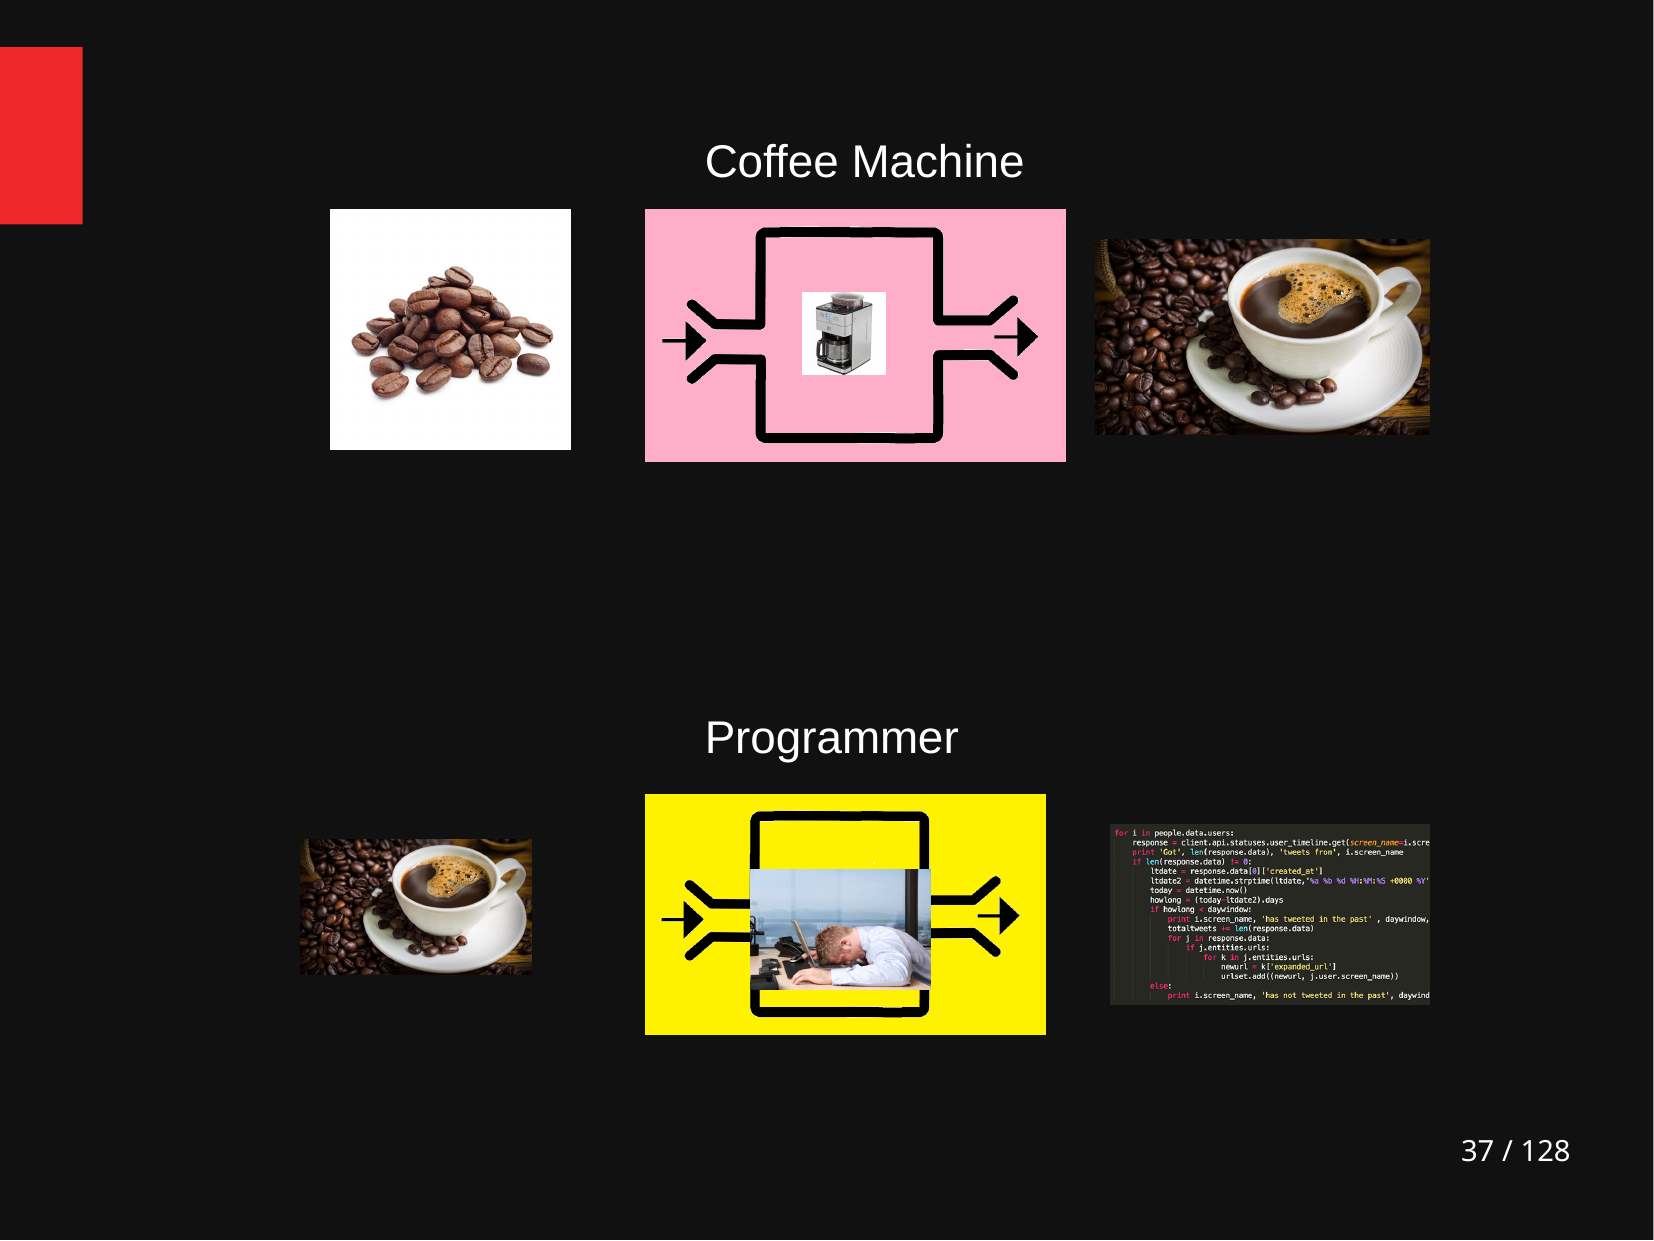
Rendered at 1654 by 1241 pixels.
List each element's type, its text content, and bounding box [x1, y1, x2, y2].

picture [1095, 239, 1430, 436]
text_box Programmer [690, 705, 1066, 772]
text_box Coffee Machine [690, 128, 1040, 196]
picture [1110, 824, 1430, 1006]
picture [330, 209, 571, 451]
picture [300, 839, 532, 976]
picture [645, 794, 1046, 1036]
picture [645, 209, 1066, 462]
